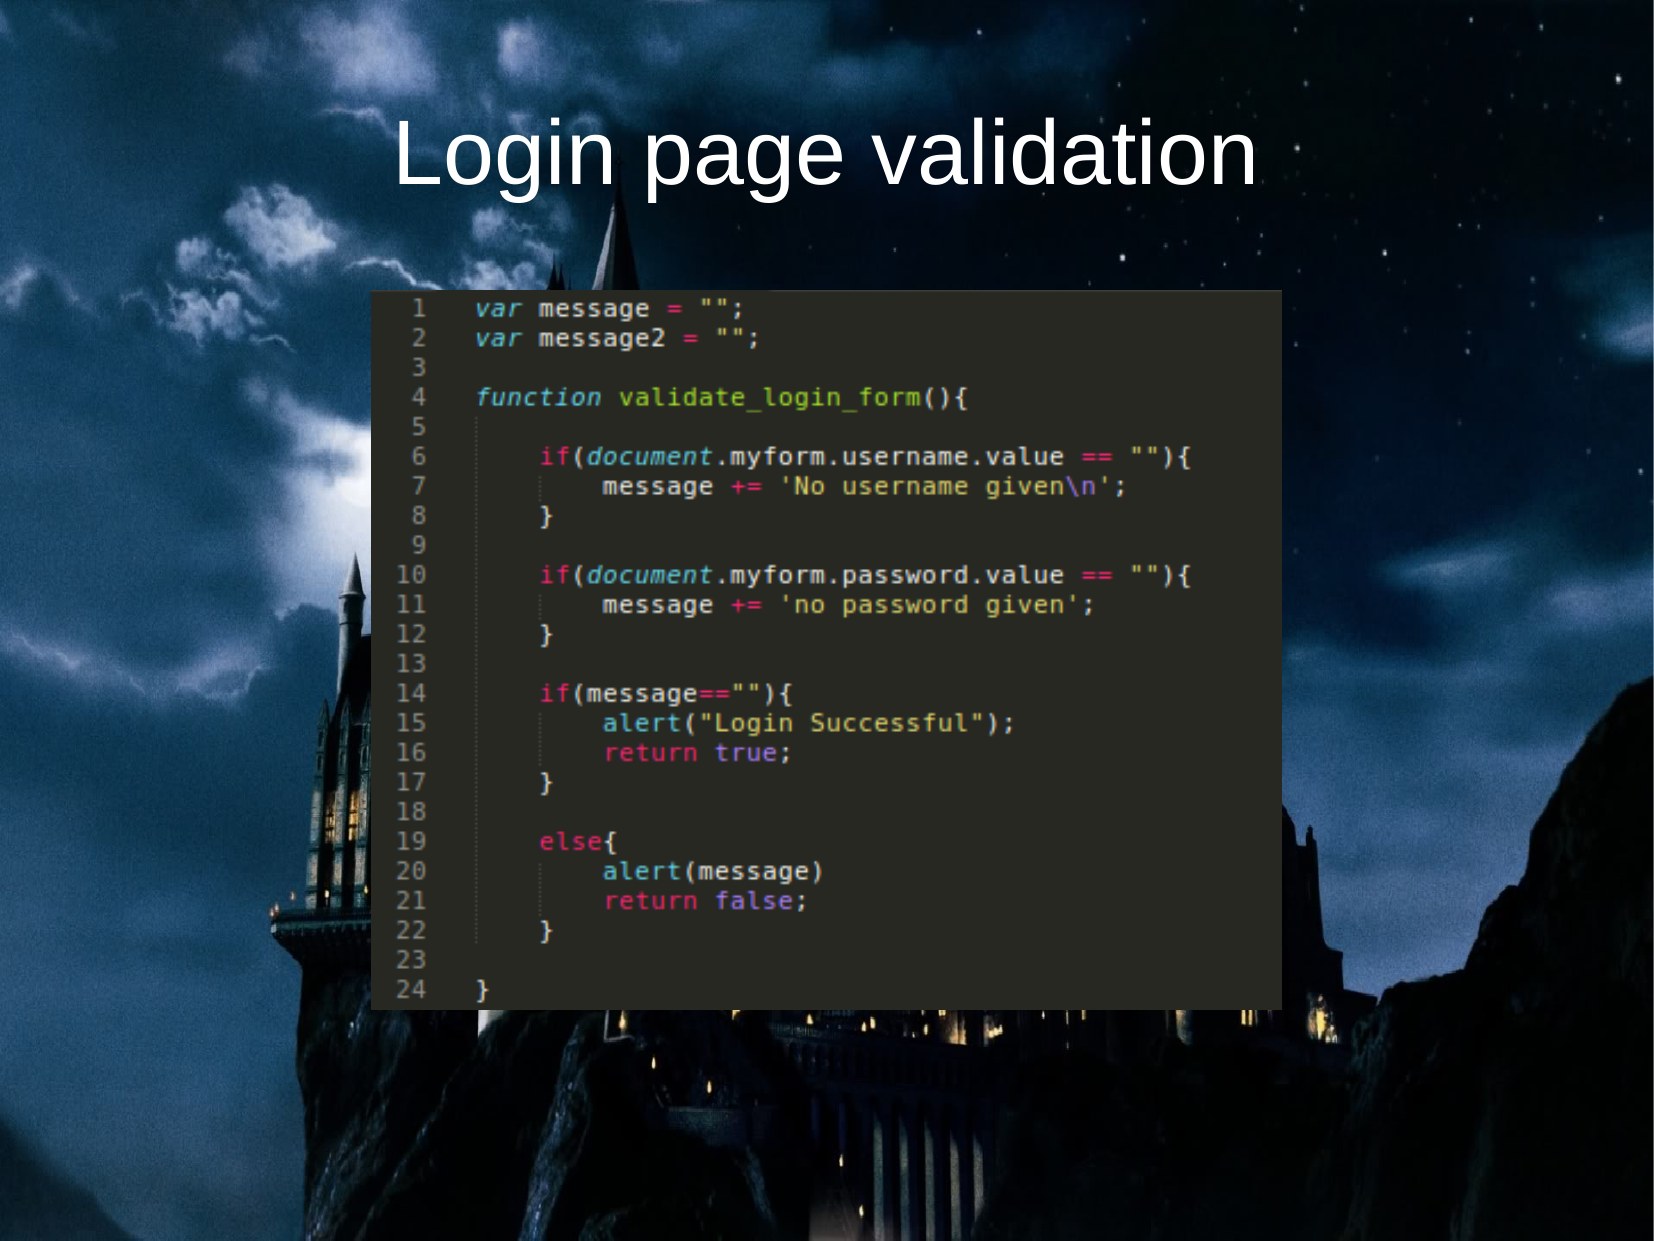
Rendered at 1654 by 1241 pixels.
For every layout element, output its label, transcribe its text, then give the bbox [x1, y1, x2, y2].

title Login page validation [82, 49, 1571, 257]
picture [0, 0, 1654, 1241]
